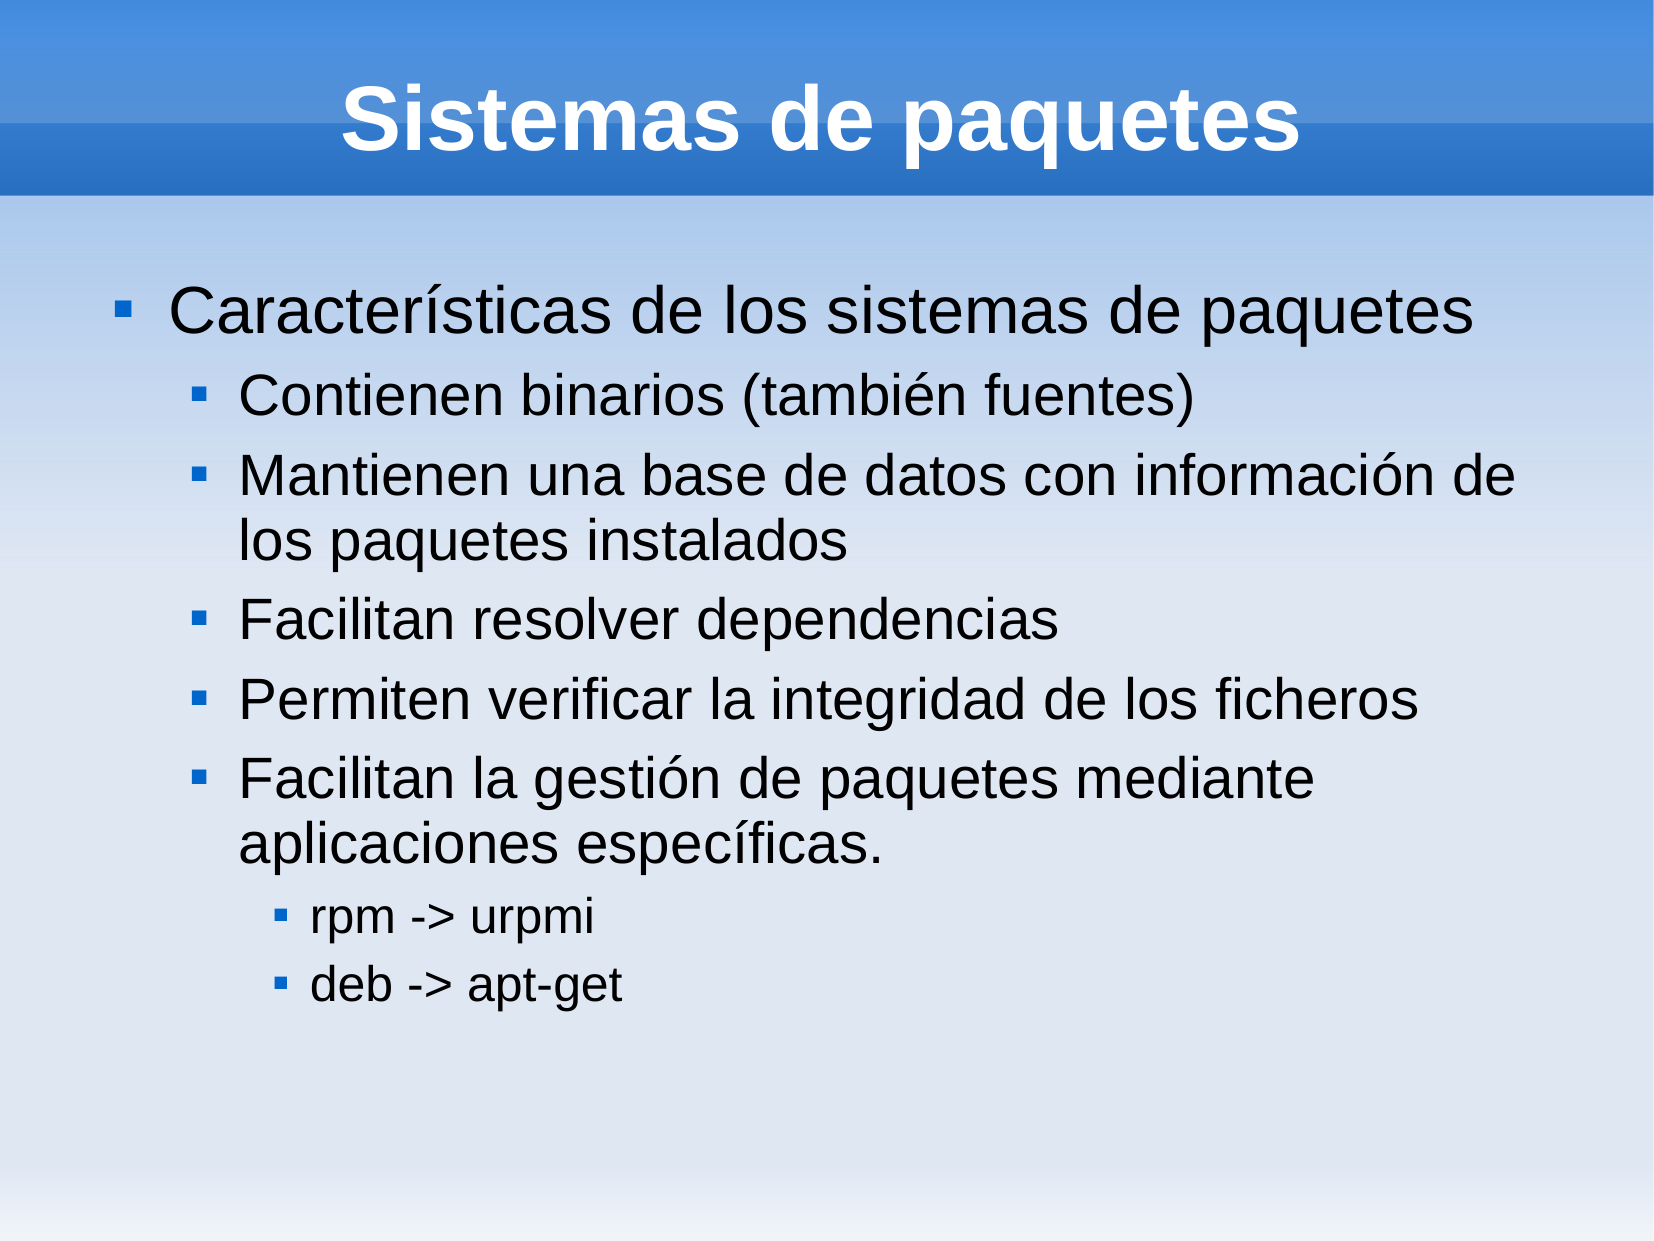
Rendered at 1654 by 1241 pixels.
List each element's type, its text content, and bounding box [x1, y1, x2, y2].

list Características de los sistemas de paquetes Contienen binarios (también fuentes) Mantienen una base de datos con información de los paquetes instalados Facilitan resolver dependencias Permiten verificar la integridad de los ficheros Facilitan la gestión de paquetes mediante aplicaciones específicas. rpm -> urpmi deb -> apt-get [82, 265, 1562, 1182]
title Sistemas de paquetes [73, 41, 1571, 178]
picture [0, 0, 1654, 1241]
